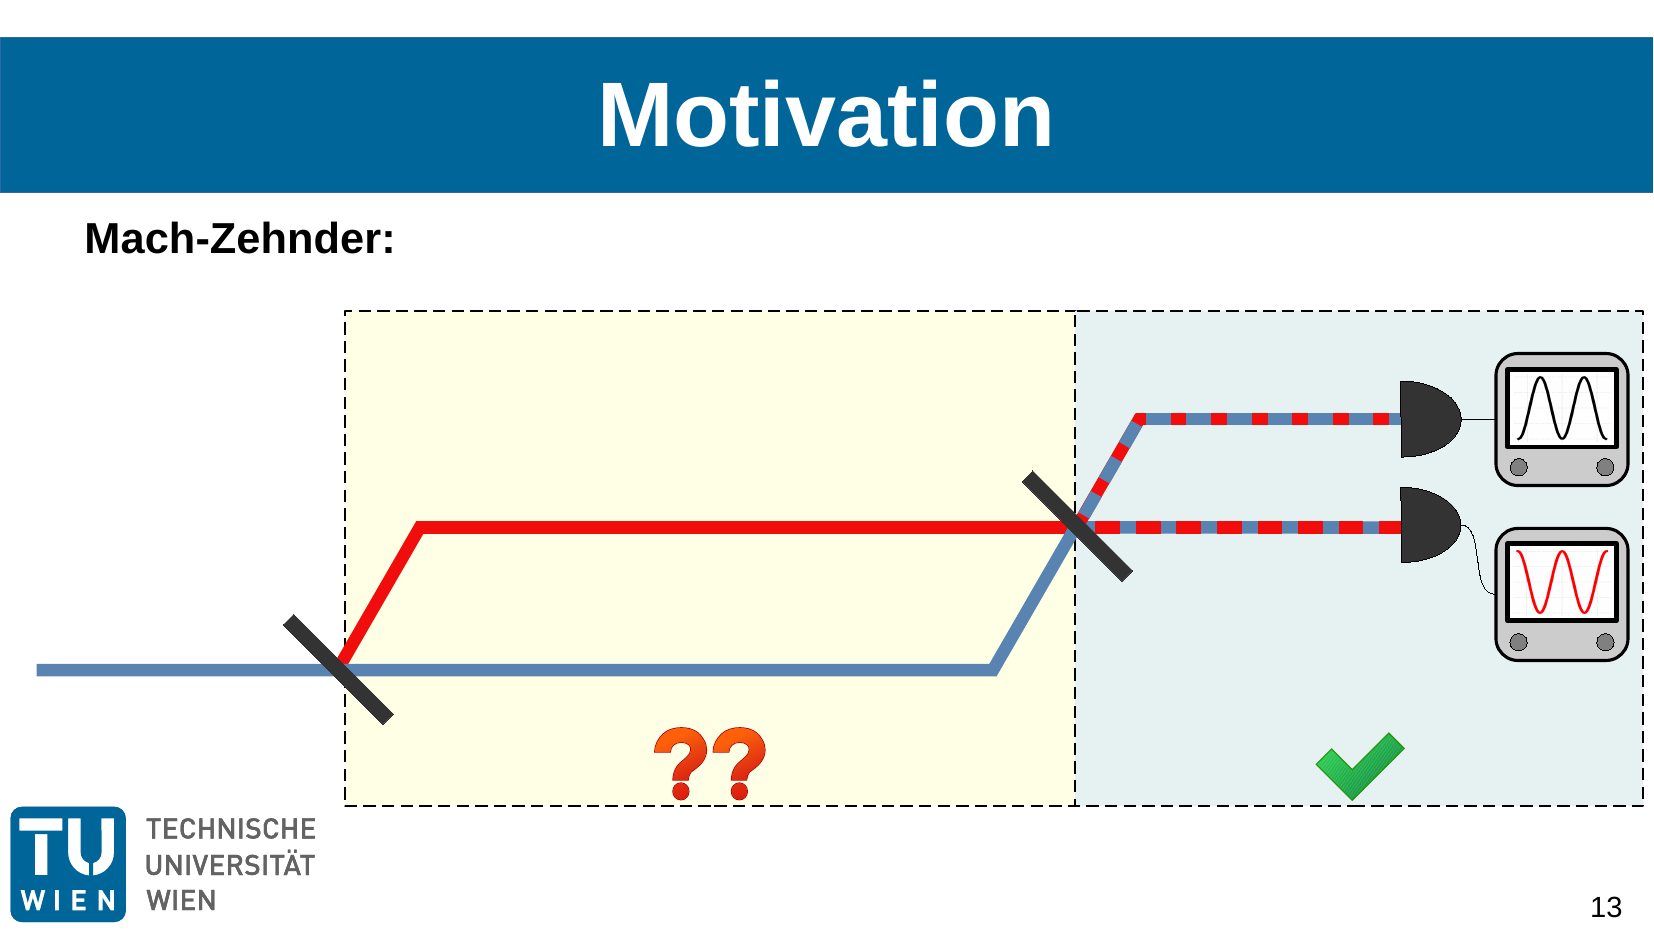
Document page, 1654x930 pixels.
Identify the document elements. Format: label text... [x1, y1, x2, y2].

picture [1298, 702, 1421, 826]
picture [1509, 545, 1615, 619]
picture [631, 714, 790, 816]
list Mach-Zehnder: [84, 214, 404, 293]
text_box [283, 310, 1644, 806]
title Motivation [0, 37, 1653, 193]
text_box [350, 534, 1063, 663]
picture [1510, 371, 1614, 445]
